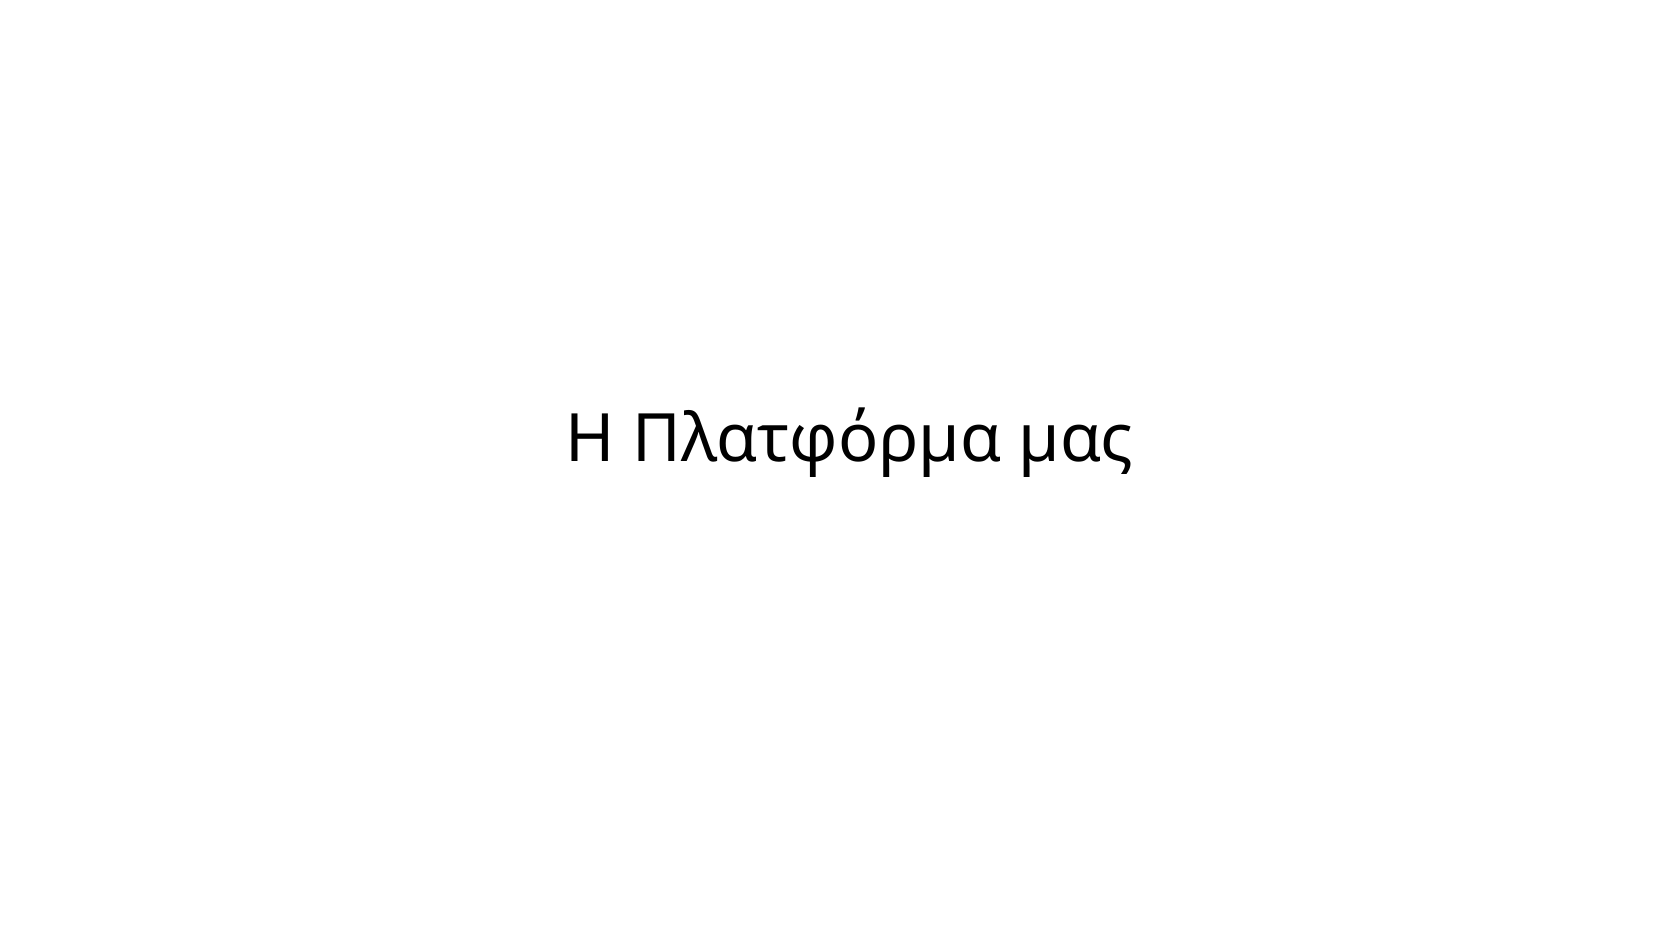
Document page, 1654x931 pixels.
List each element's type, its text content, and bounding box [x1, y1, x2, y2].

list Η Πλατφόρμα μας [495, 390, 1261, 751]
